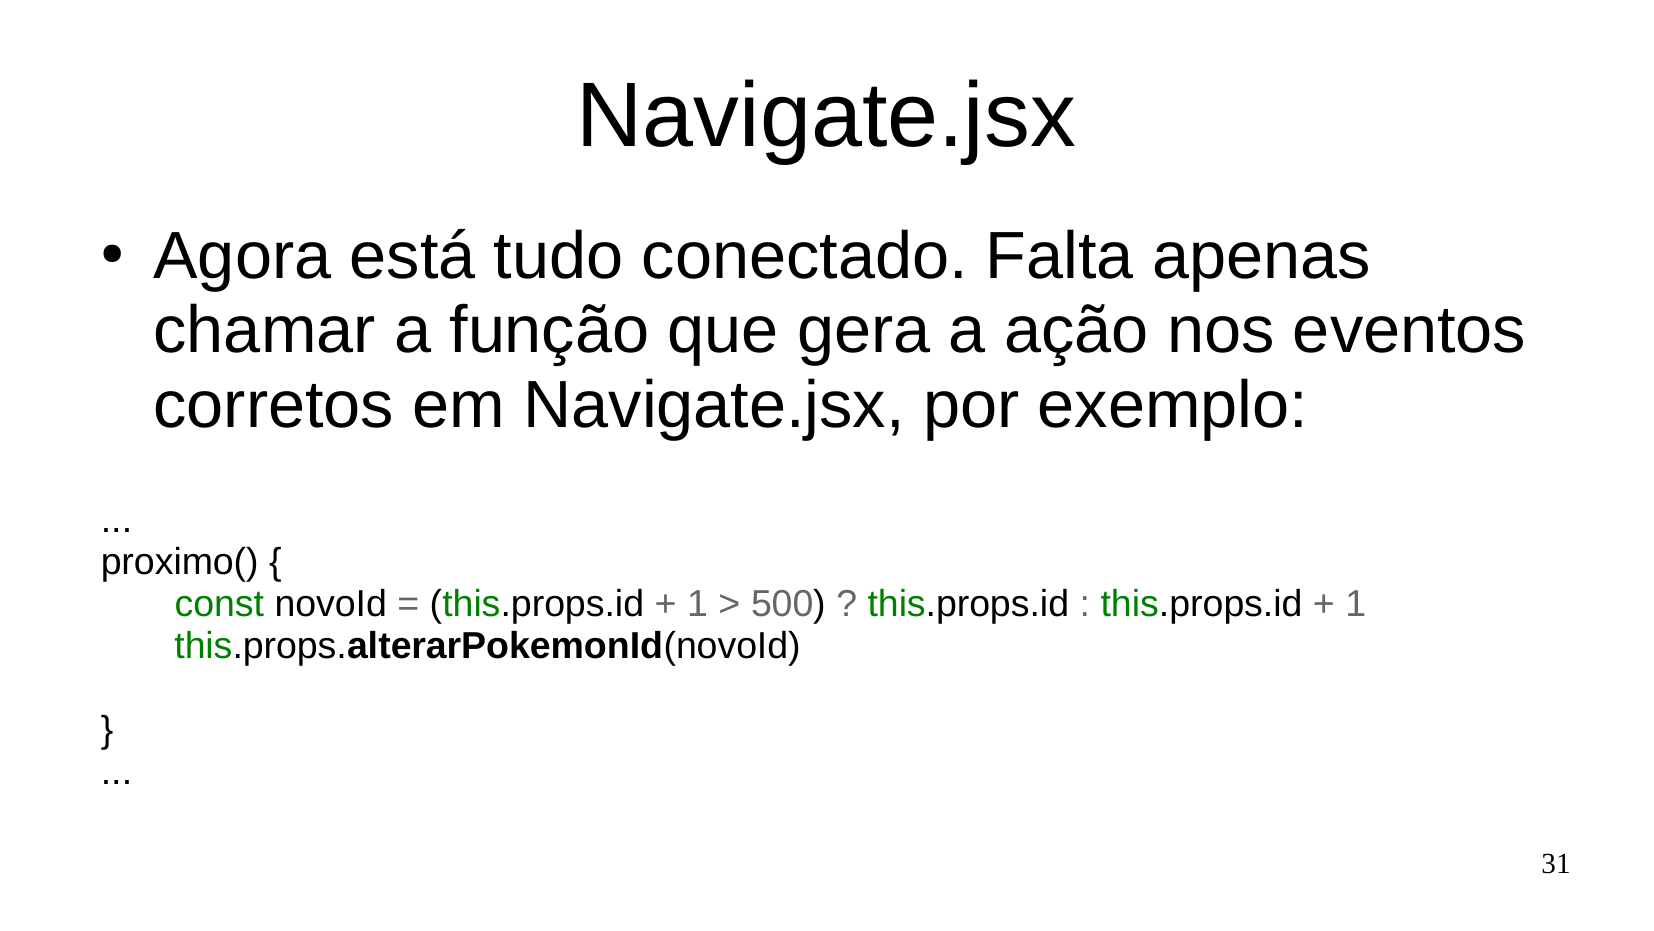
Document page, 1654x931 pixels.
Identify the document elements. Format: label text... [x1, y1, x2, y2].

title Navigate.jsx [82, 37, 1571, 193]
text_box ... proximo() { const novoId = (this.props.id + 1 > 500) ? this.props.id : this.props.id + 1 this.props.alterarPokemonId(novoId) } ... [86, 491, 1497, 801]
list Agora está tudo conectado. Falta apenas chamar a função que gera a ação nos eventos corretos em Navigate.jsx, por exemplo: [82, 217, 1571, 758]
